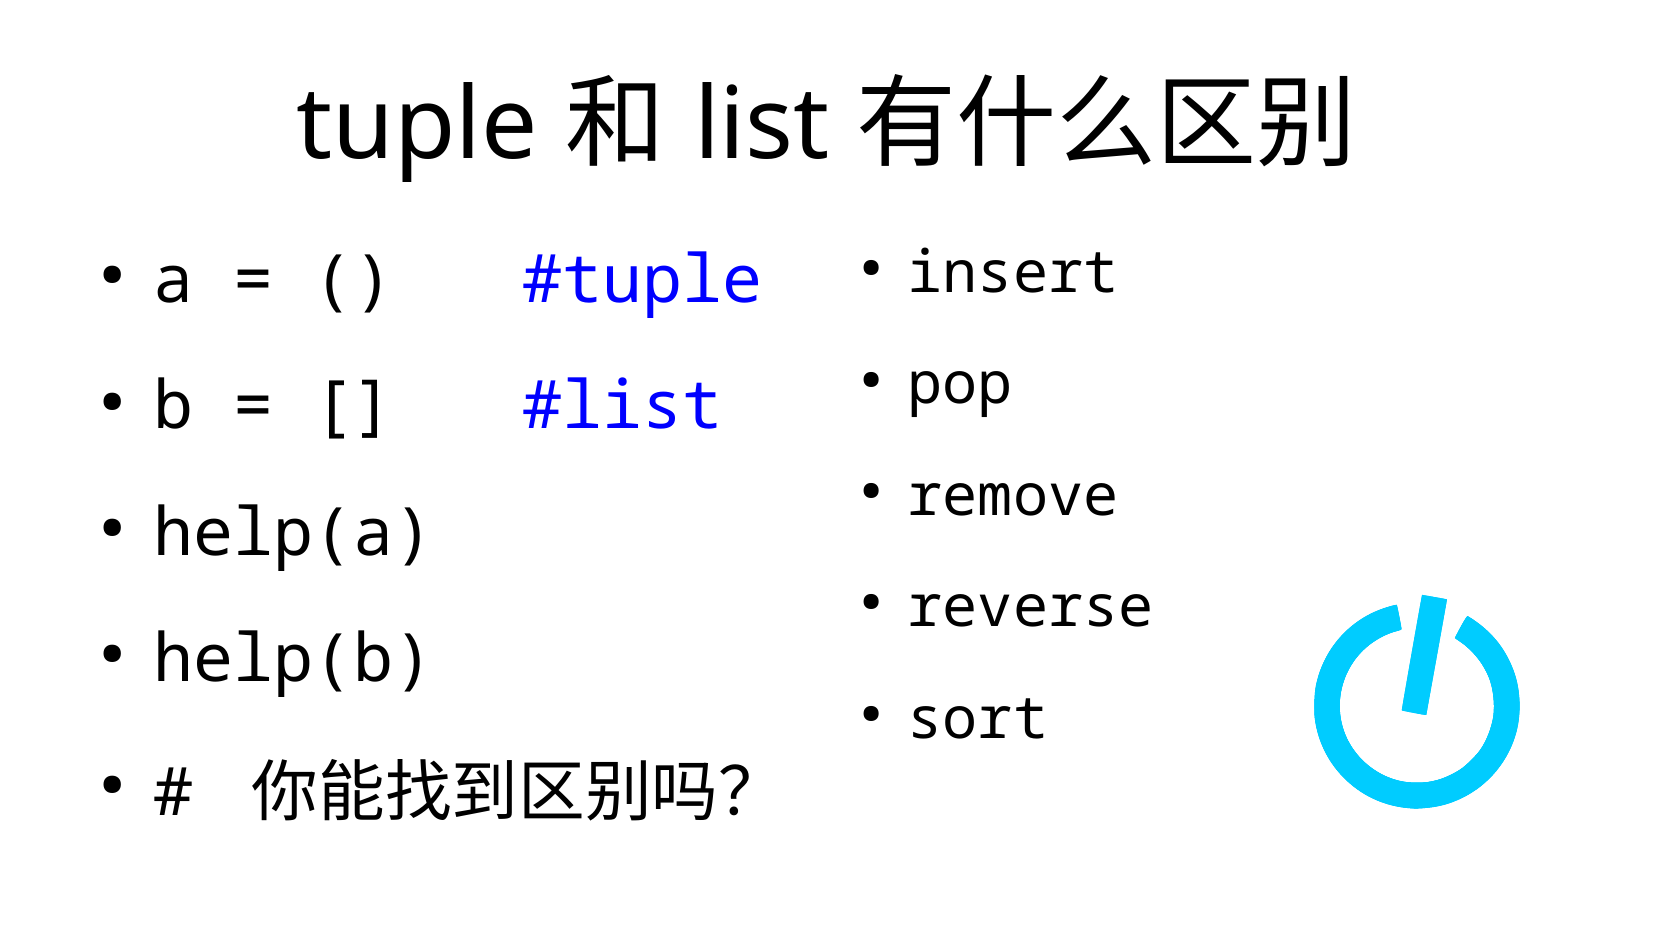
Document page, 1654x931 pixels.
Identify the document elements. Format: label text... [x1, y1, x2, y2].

title tuple和list有什么区别 [82, 37, 1571, 193]
list insert pop remove reverse sort [845, 217, 1572, 758]
list a = () #tuple b = [] #list help(a) help(b) # 你能找到区别吗？ [82, 217, 809, 875]
